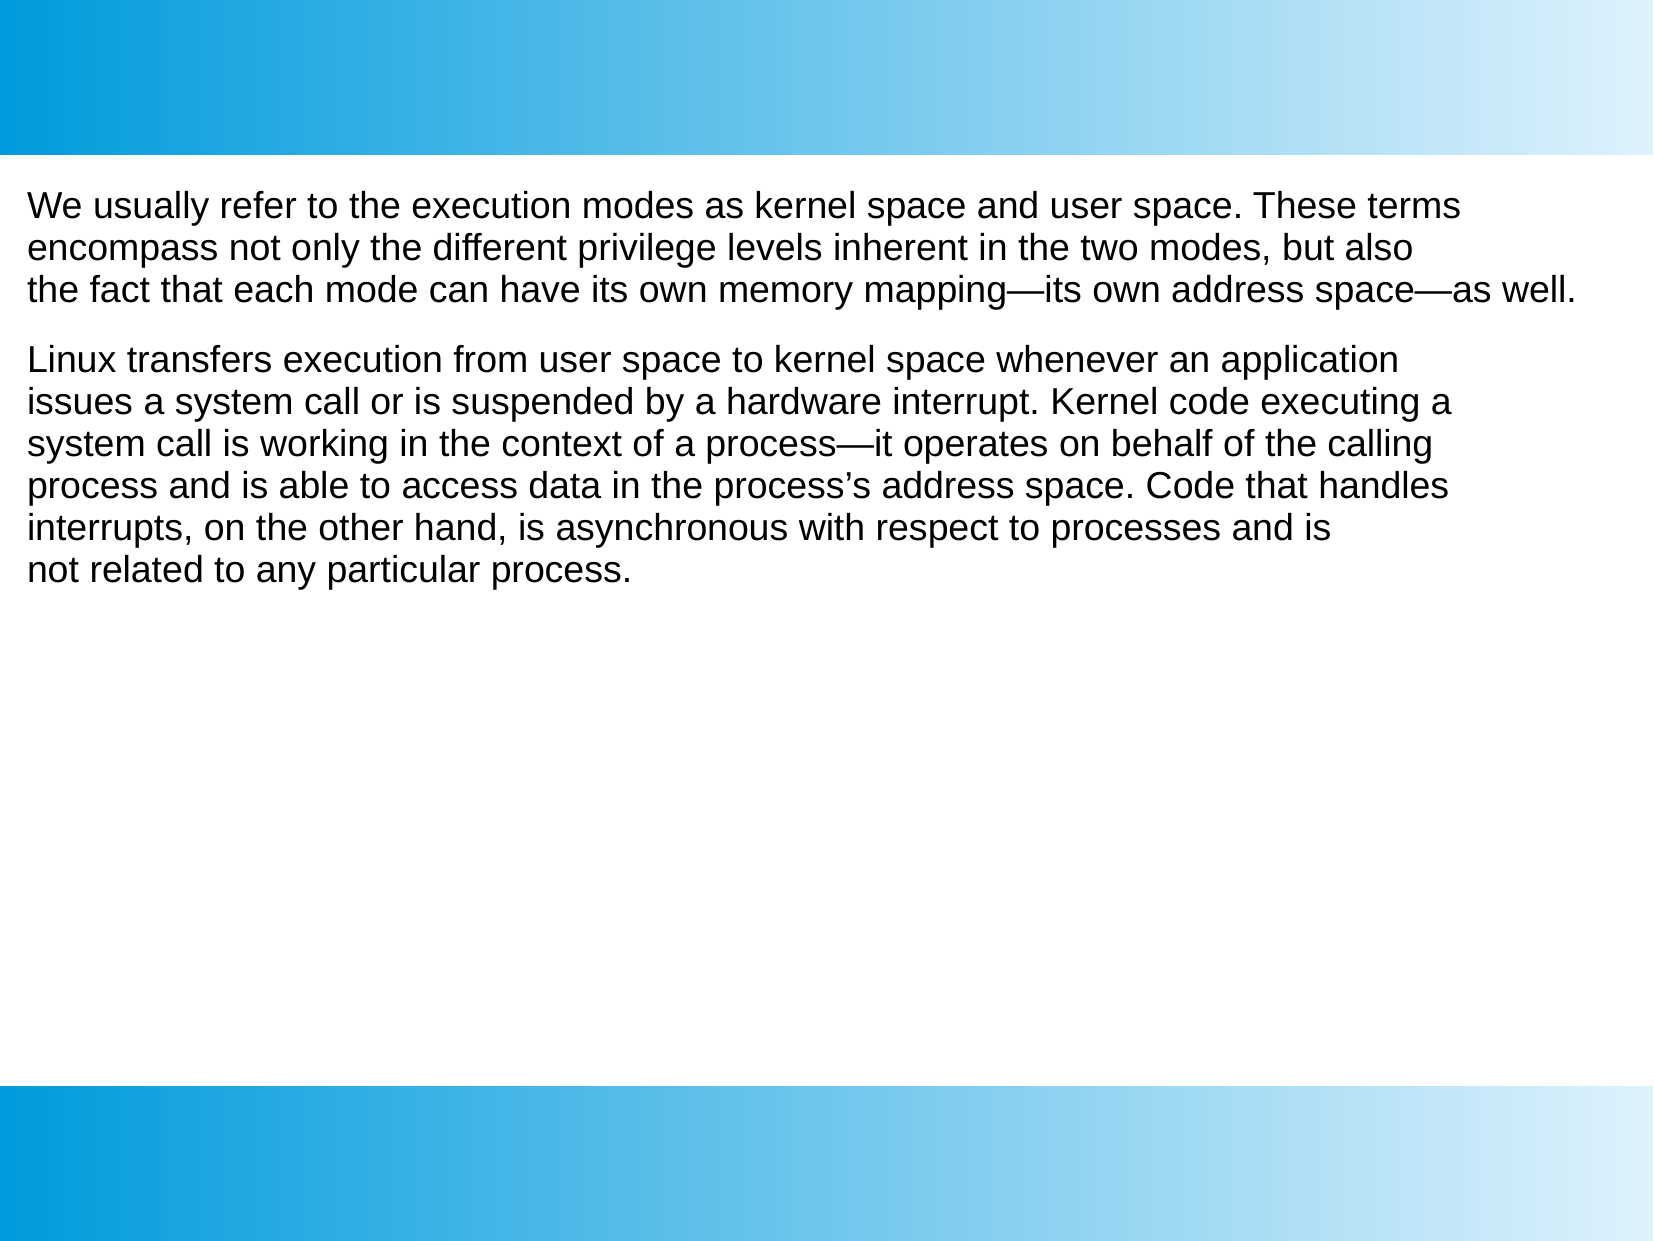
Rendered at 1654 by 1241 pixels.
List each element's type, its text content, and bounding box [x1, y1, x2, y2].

text_box We usually refer to the execution modes as kernel space and user space. These terms encompass not only the different privilege levels inherent in the two modes, but also the fact that each mode can have its own memory mapping—its own address space—as well. [12, 177, 1595, 330]
text_box Linux transfers execution from user space to kernel space whenever an application issues a system call or is suspended by a hardware interrupt. Kernel code executing a system call is working in the context of a process—it operates on behalf of the calling process and is able to access data in the process’s address space. Code that handles interrupts, on the other hand, is asynchronous with respect to processes and is not related to any particular process. [12, 330, 1607, 598]
